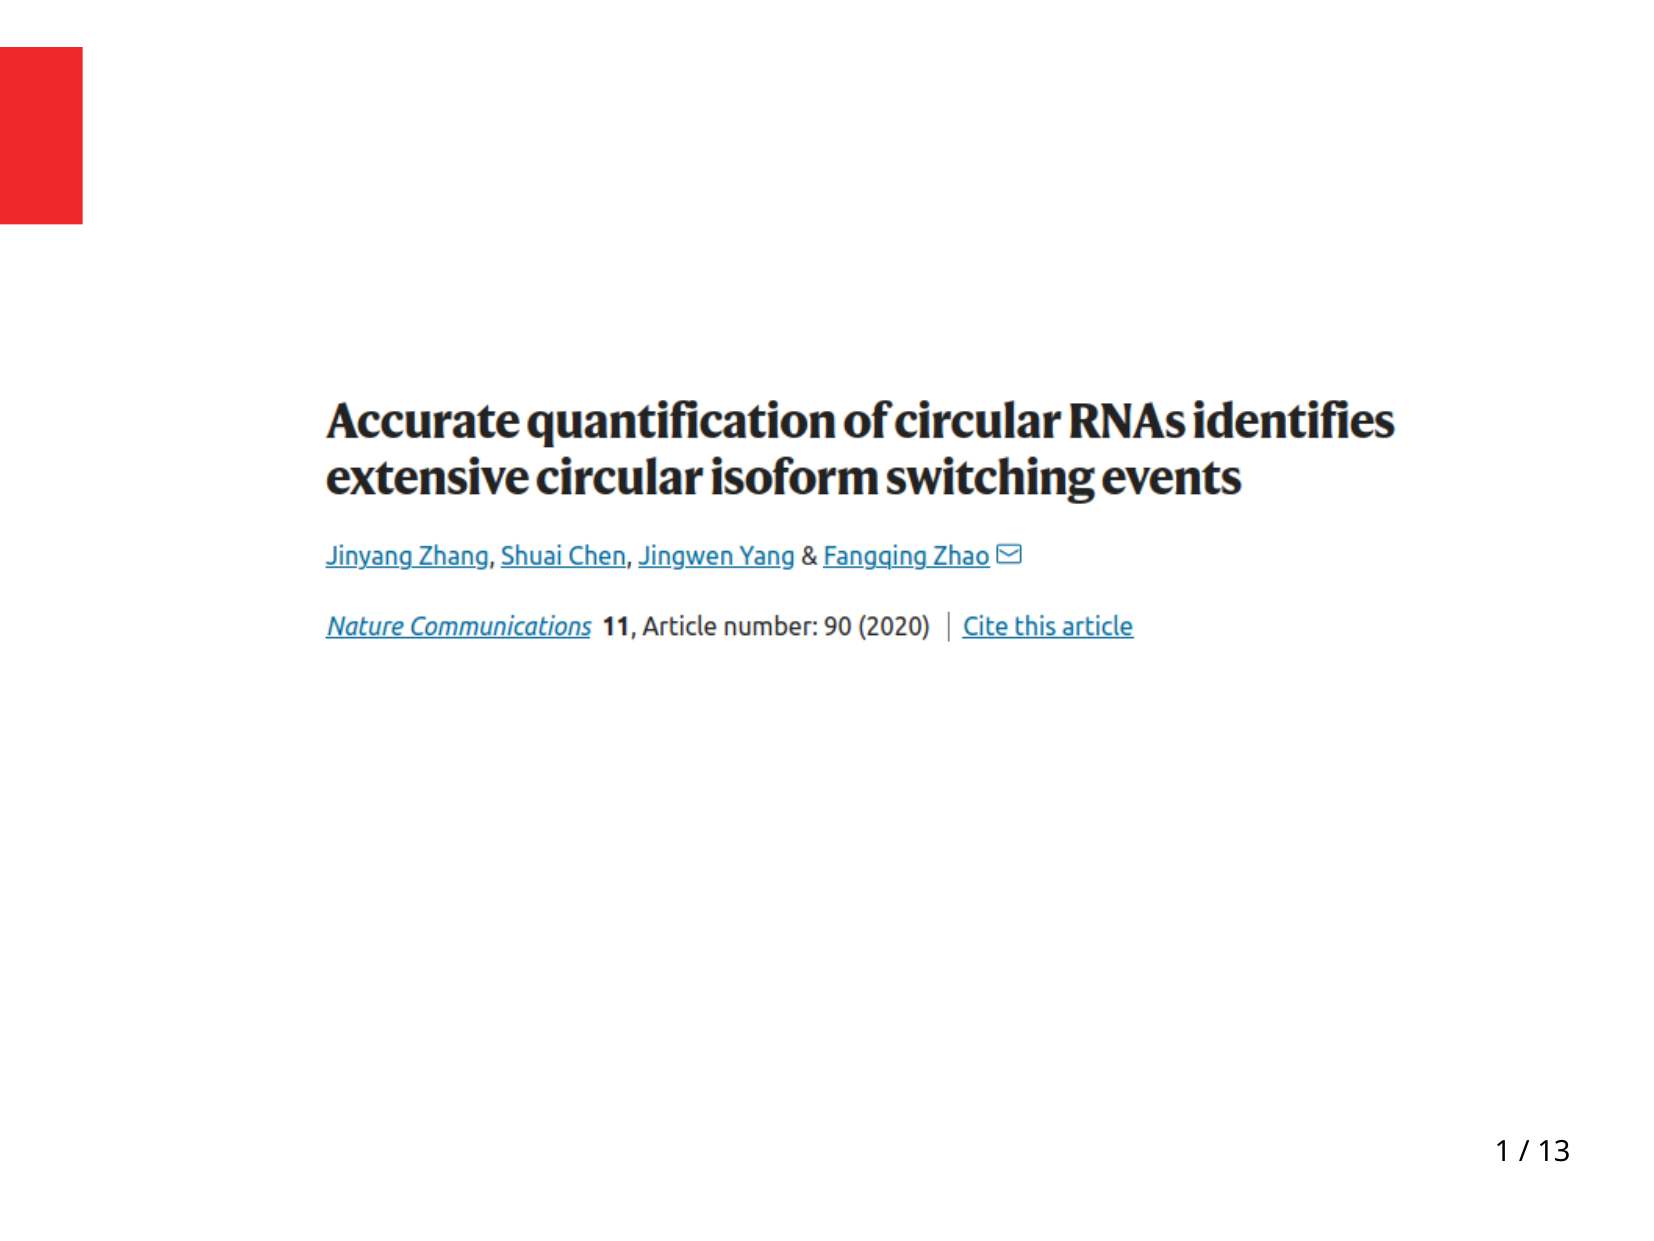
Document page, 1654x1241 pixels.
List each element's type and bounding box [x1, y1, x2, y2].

picture [315, 399, 1408, 646]
